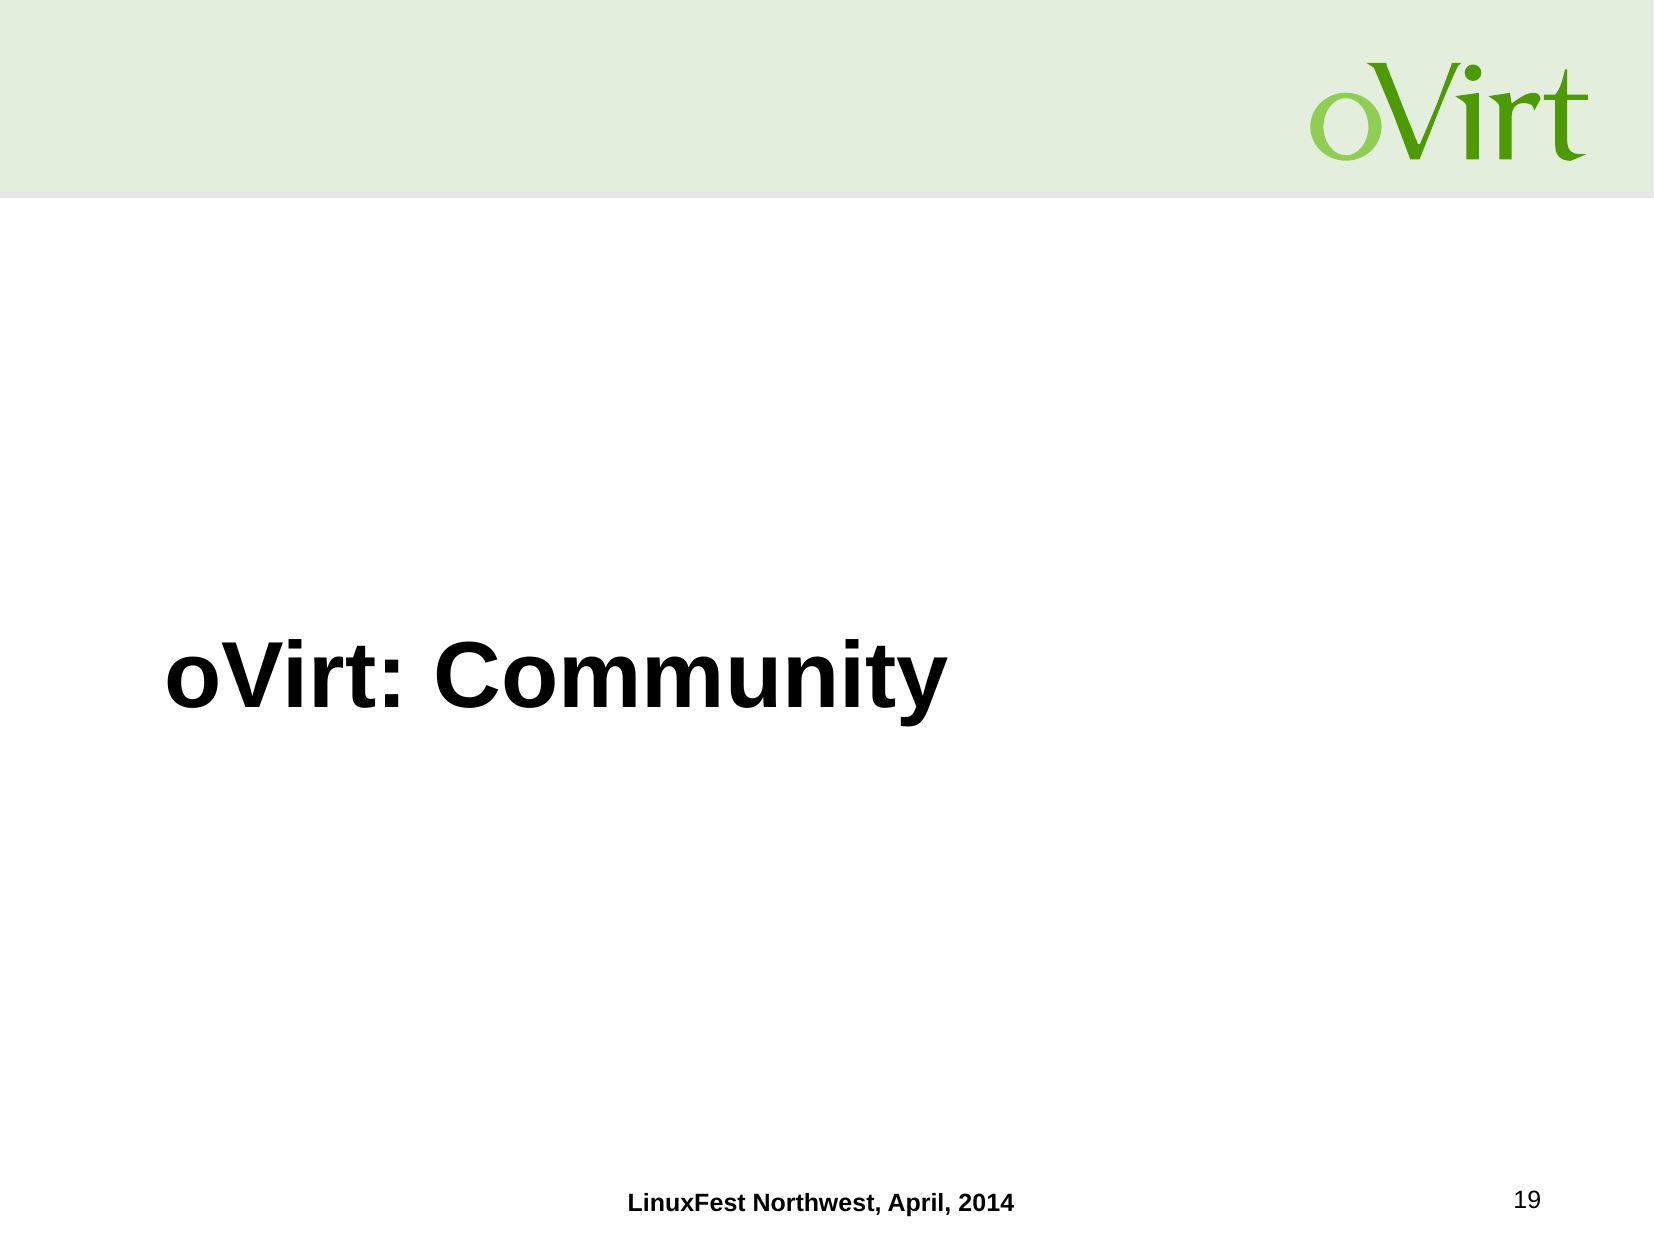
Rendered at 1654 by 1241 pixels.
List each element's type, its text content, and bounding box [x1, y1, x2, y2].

text_box oVirt: Community [150, 615, 1654, 750]
